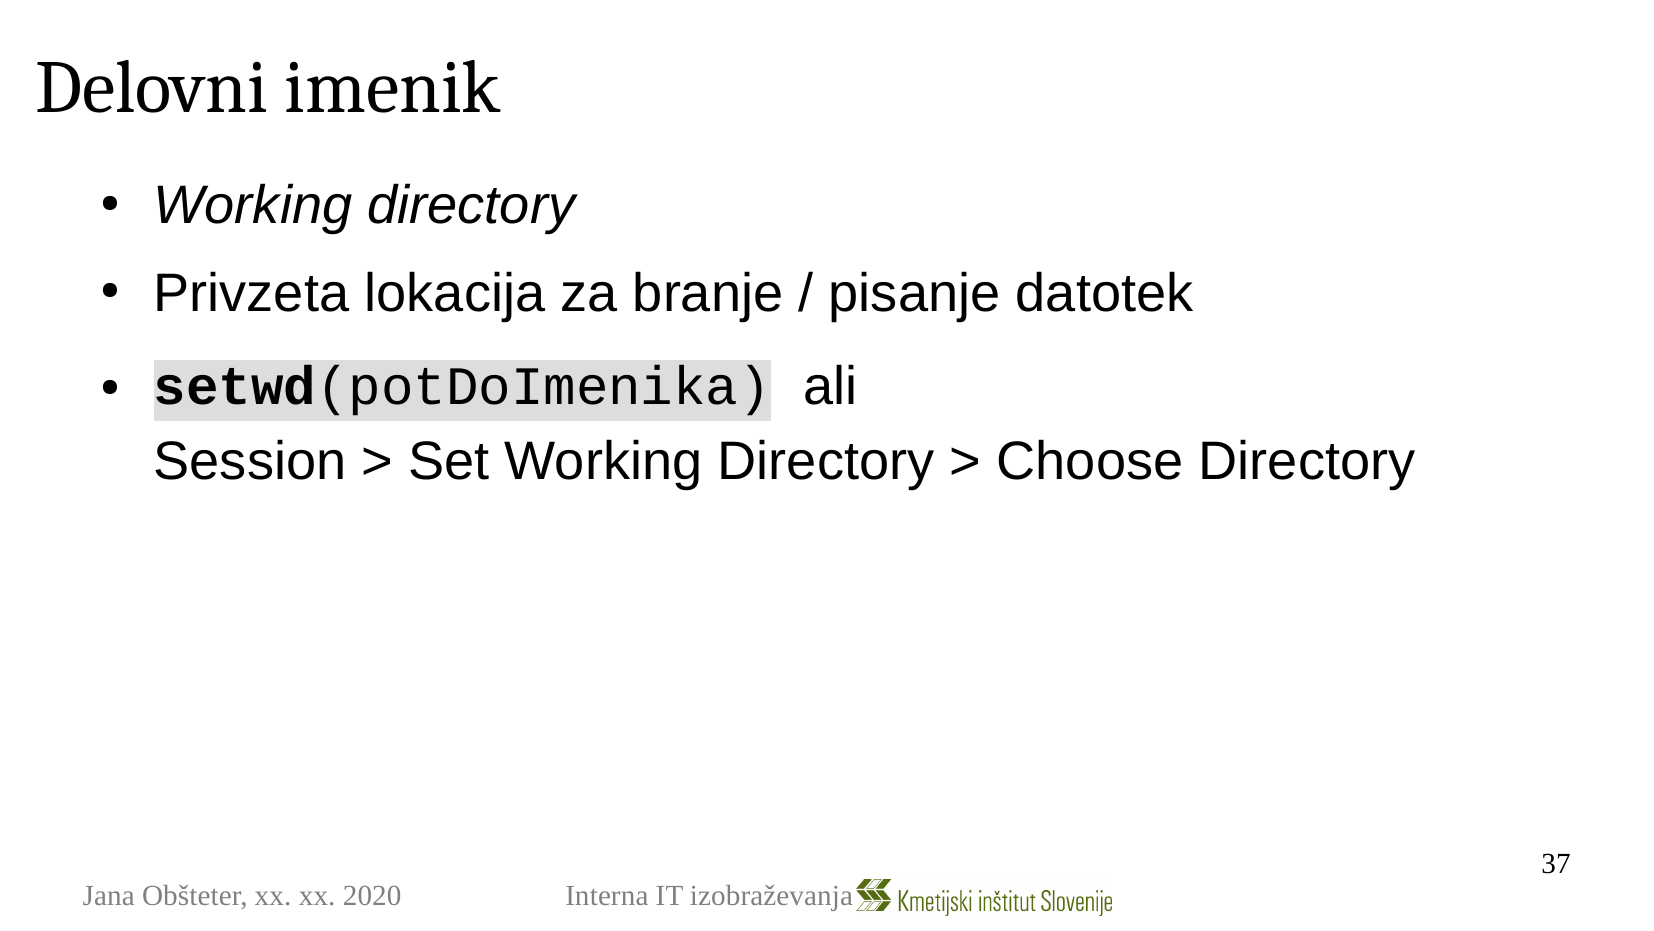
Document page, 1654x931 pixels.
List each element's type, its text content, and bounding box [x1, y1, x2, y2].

list Working directory Privzeta lokacija za branje / pisanje datotek setwd(potDoImenika) ali Session > Set Working Directory > Choose Directory [82, 165, 1571, 769]
title Delovni imenik [35, 21, 1524, 154]
picture [856, 879, 1112, 916]
